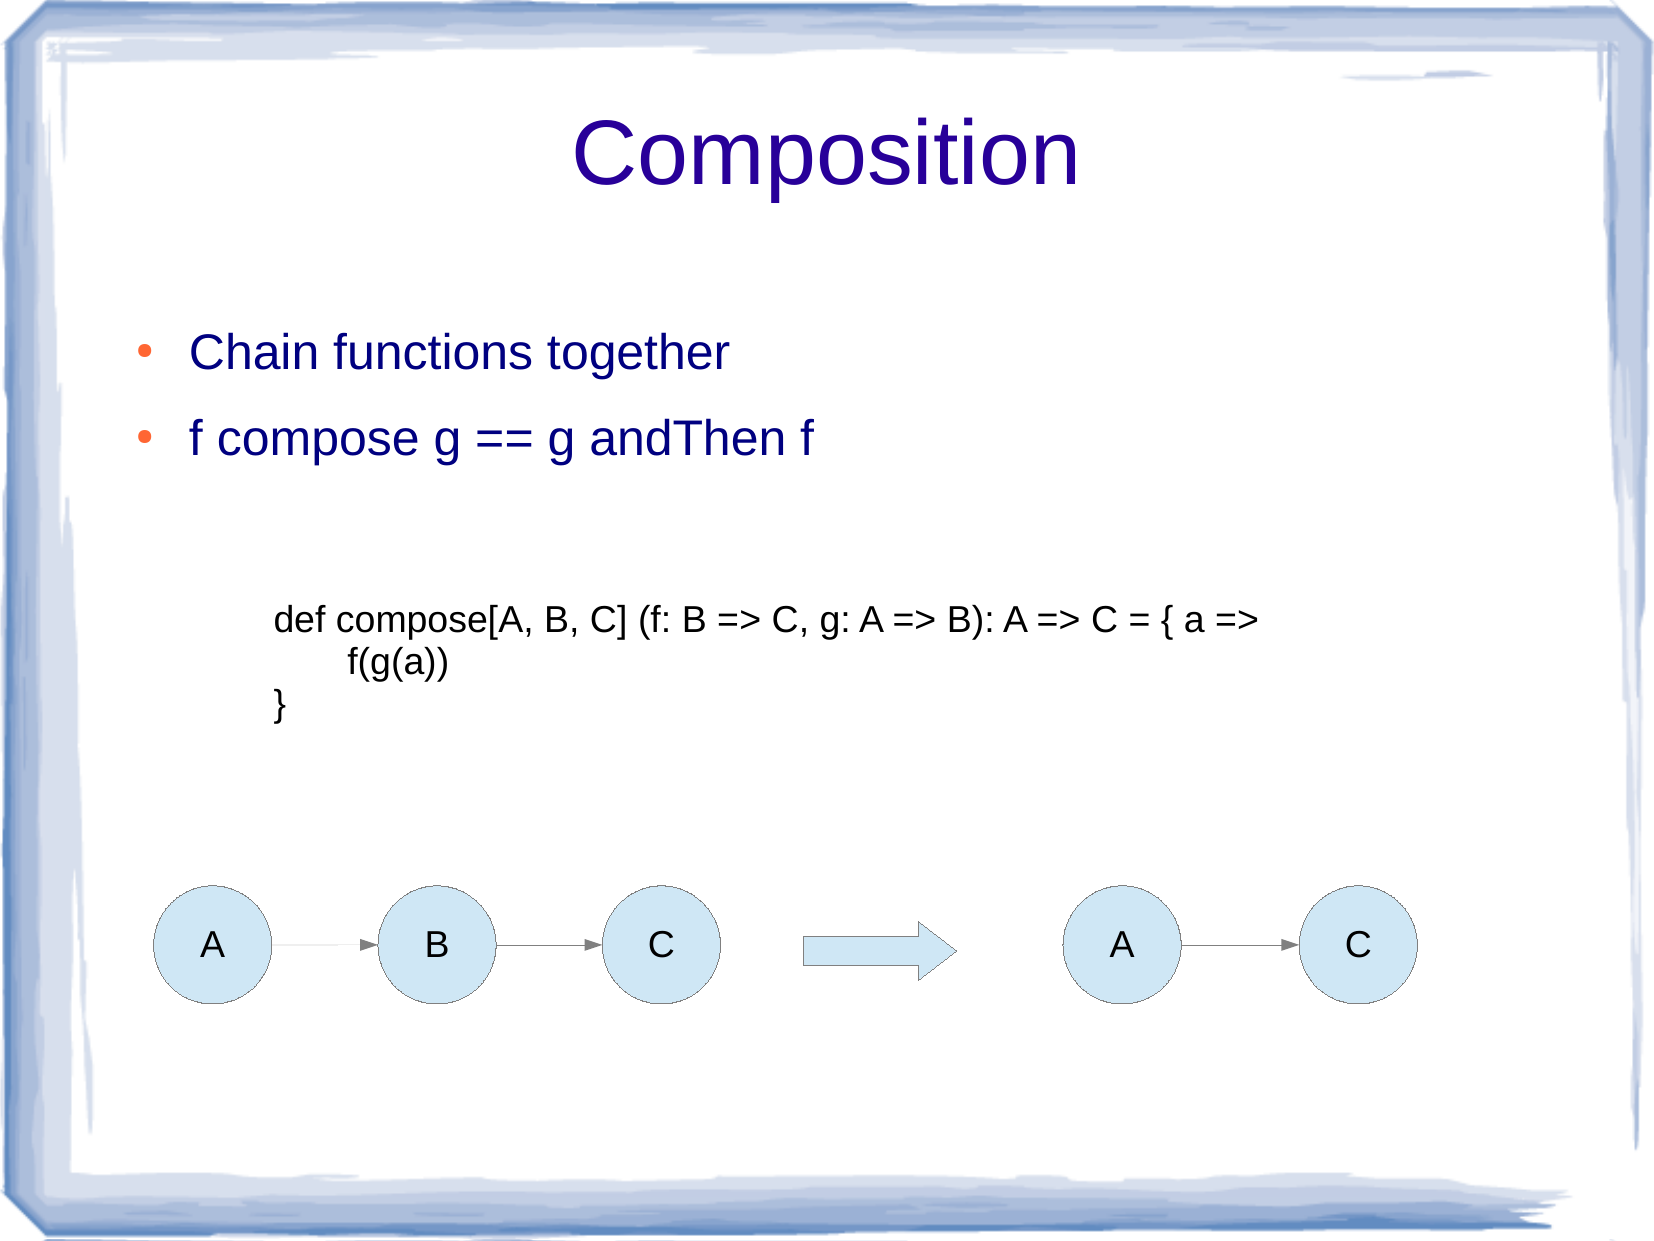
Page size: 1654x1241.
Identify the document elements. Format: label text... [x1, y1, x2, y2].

text_box def compose[A, B, C] (f: B => C, g: A => B): A => C = { a => f(g(a)) } [184, 591, 1359, 733]
list Chain functions together f compose g == g andThen f [118, 324, 1571, 1030]
text_box C [602, 885, 721, 1004]
text_box C [1299, 885, 1418, 1004]
text_box A [153, 885, 272, 1004]
text_box B [377, 885, 497, 1004]
text_box [803, 921, 957, 981]
picture [0, 0, 1654, 1241]
text_box A [1062, 885, 1182, 1004]
title Composition [82, 49, 1571, 257]
